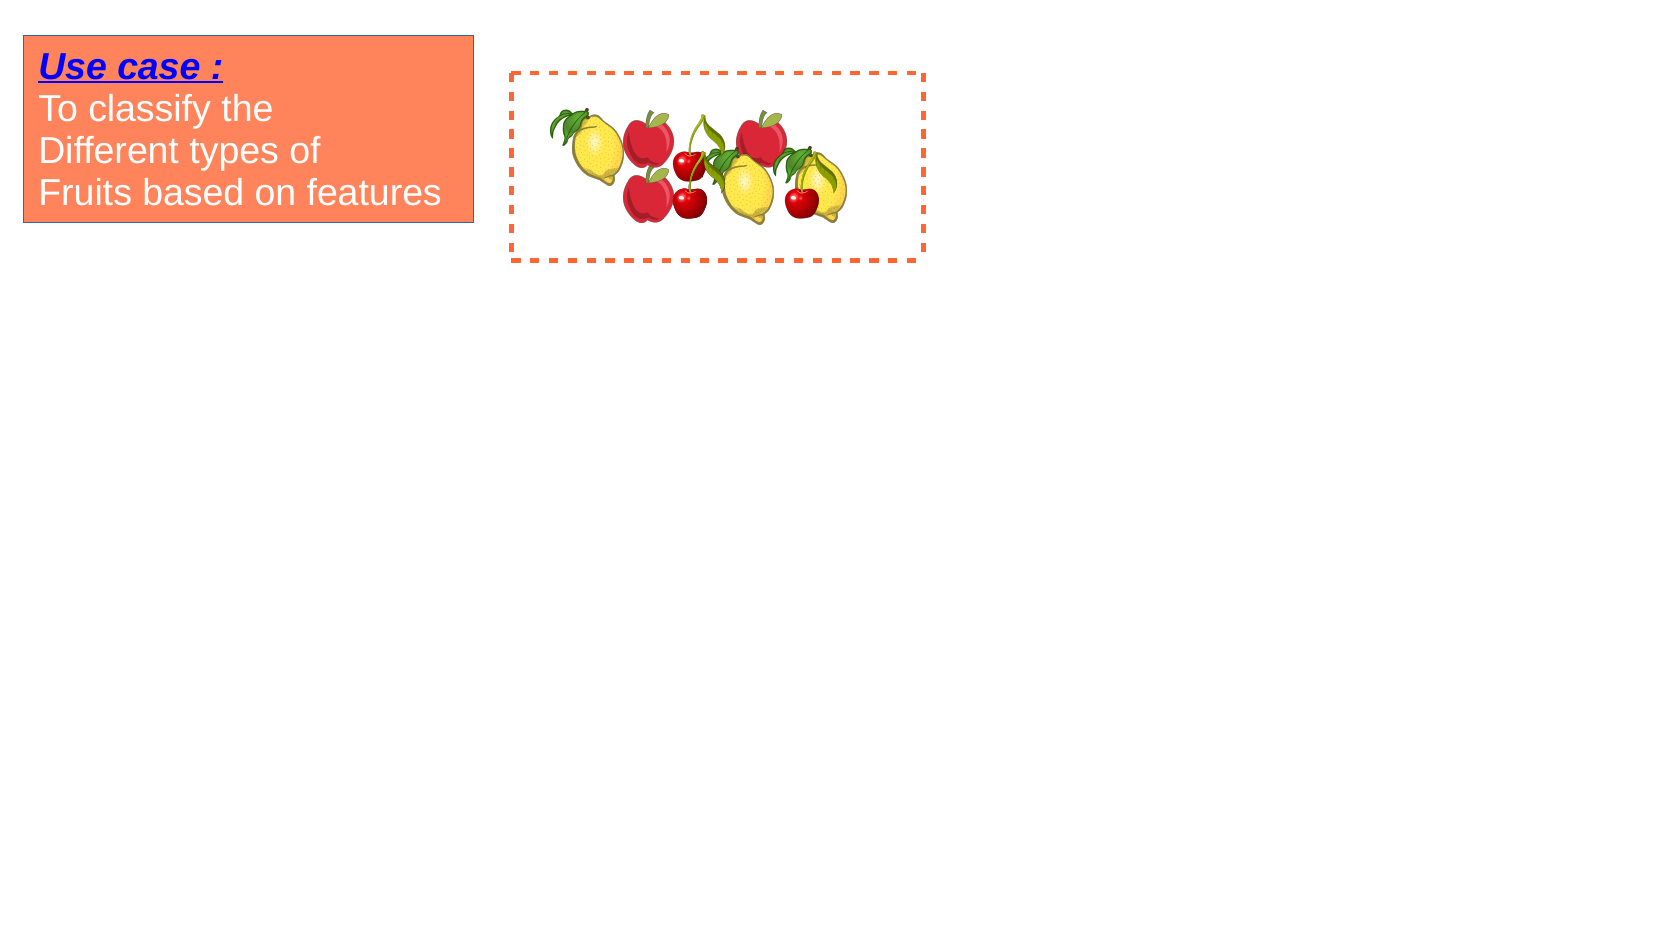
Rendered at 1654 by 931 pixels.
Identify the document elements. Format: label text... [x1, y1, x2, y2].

text_box Use case : To classify the Different types of Fruits based on features [23, 35, 474, 223]
picture [550, 108, 849, 225]
